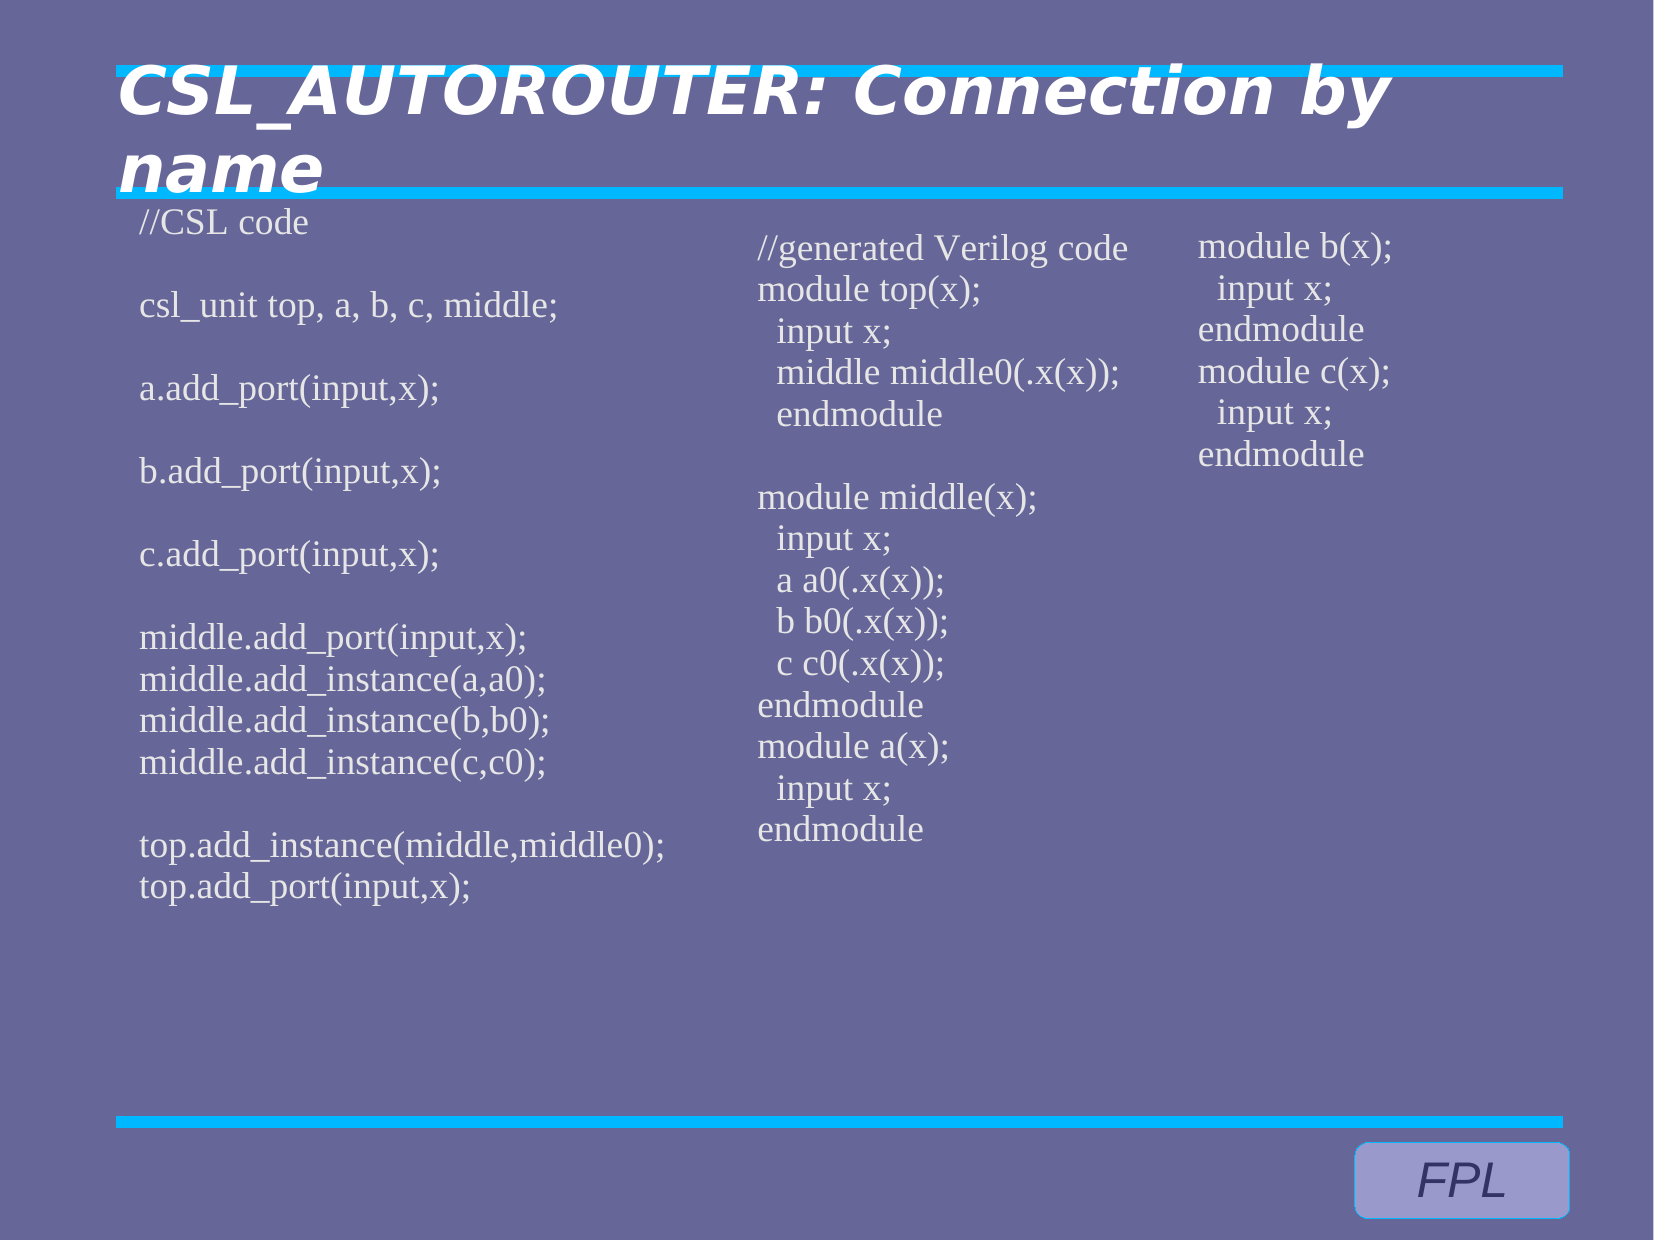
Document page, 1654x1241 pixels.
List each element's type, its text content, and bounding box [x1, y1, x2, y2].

list //CSL code csl_unit top, a, b, c, middle; a.add_port(input,x); b.add_port(input,x); c.add_port(input,x); middle.add_port(input,x); middle.add_instance(a,a0); middle.add_instance(b,b0); middle.add_instance(c,c0); top.add_instance(middle,middle0); top.add_port(input,x); [121, 201, 824, 1113]
list //generated Verilog code module top(x); input x; middle middle0(.x(x)); endmodule module middle(x); input x; a a0(.x(x)); b b0(.x(x)); c c0(.x(x)); endmodule module a(x); input x; endmodule [739, 226, 1152, 1036]
title CSL_AUTOROUTER: Connection by name [118, 41, 1531, 219]
list module b(x); input x; endmodule module c(x); input x; endmodule [1180, 225, 1593, 597]
